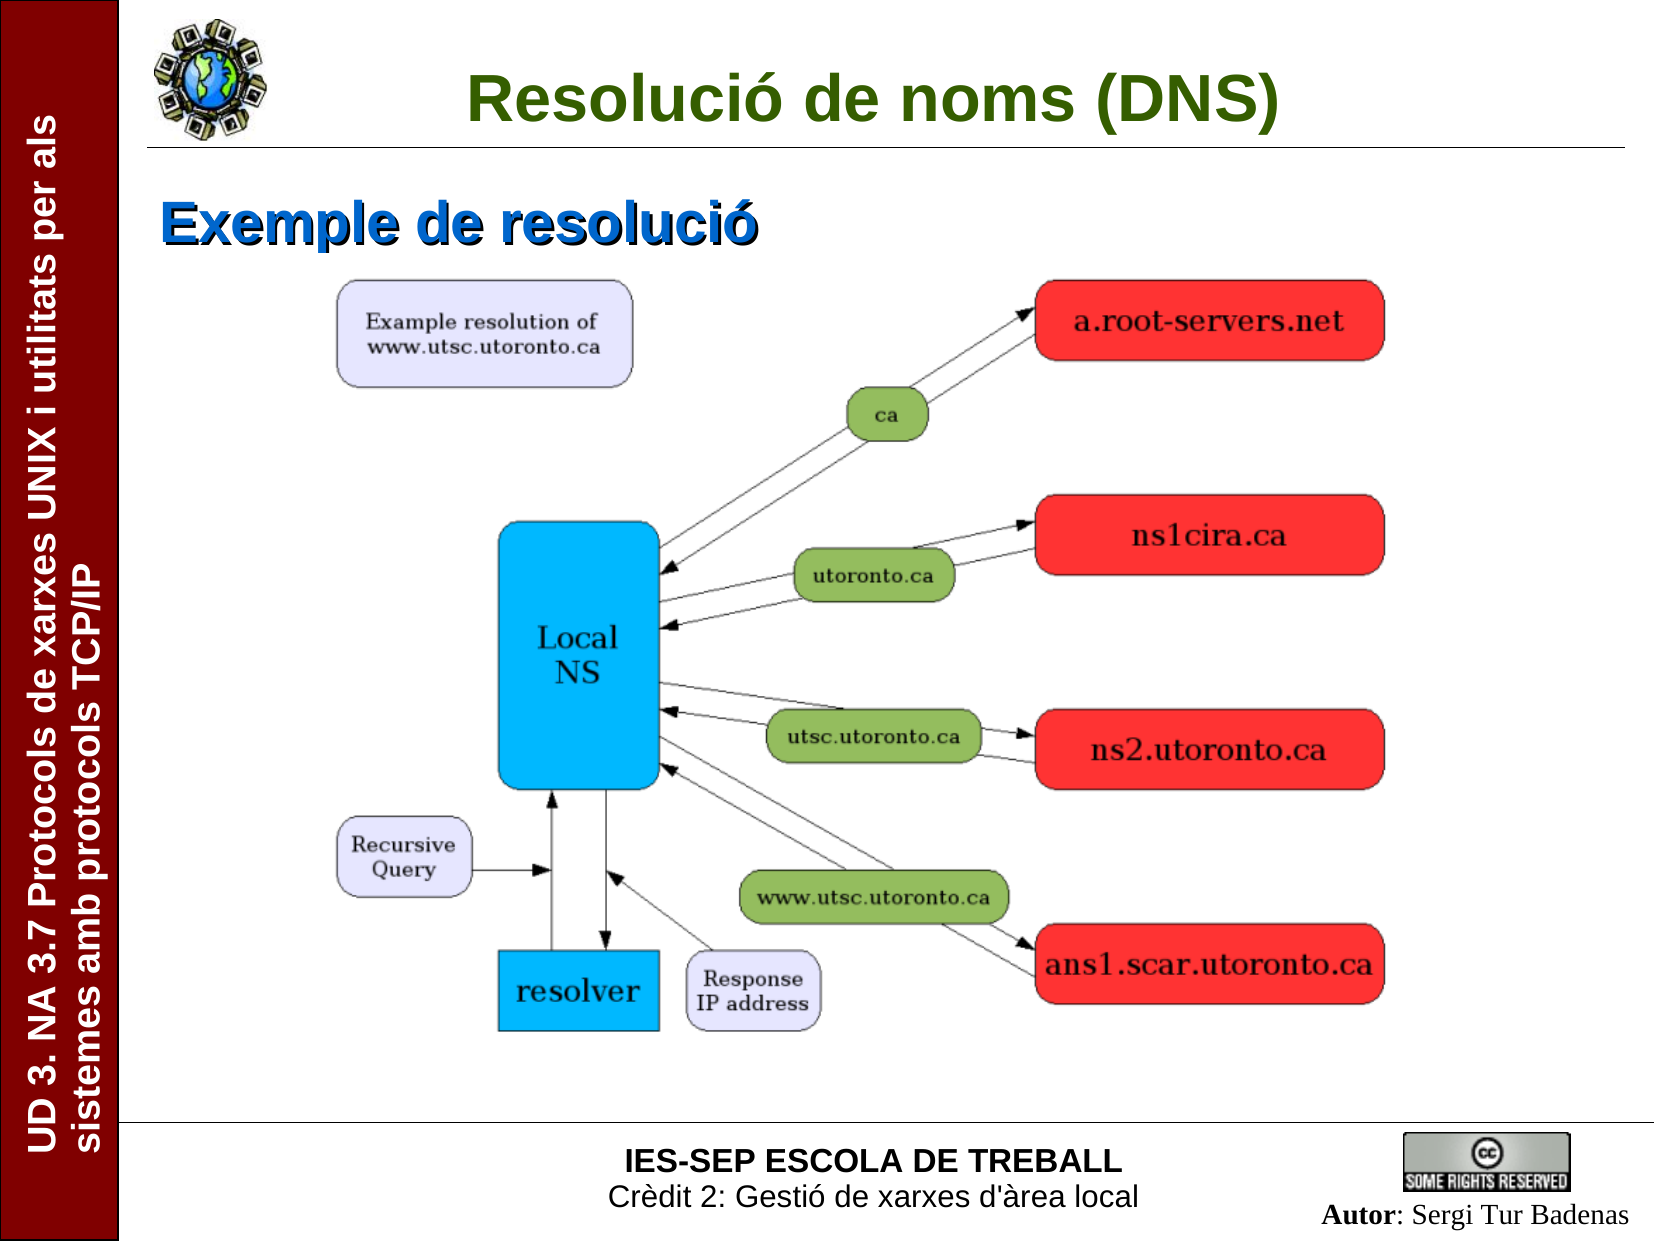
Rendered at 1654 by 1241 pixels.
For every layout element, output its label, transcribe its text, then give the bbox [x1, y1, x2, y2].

picture [1403, 1132, 1571, 1192]
picture [310, 253, 1436, 1110]
picture [154, 19, 268, 49]
list Exemple de resolució [141, 189, 1630, 1040]
title Resolució de noms (DNS) [129, 49, 1619, 148]
